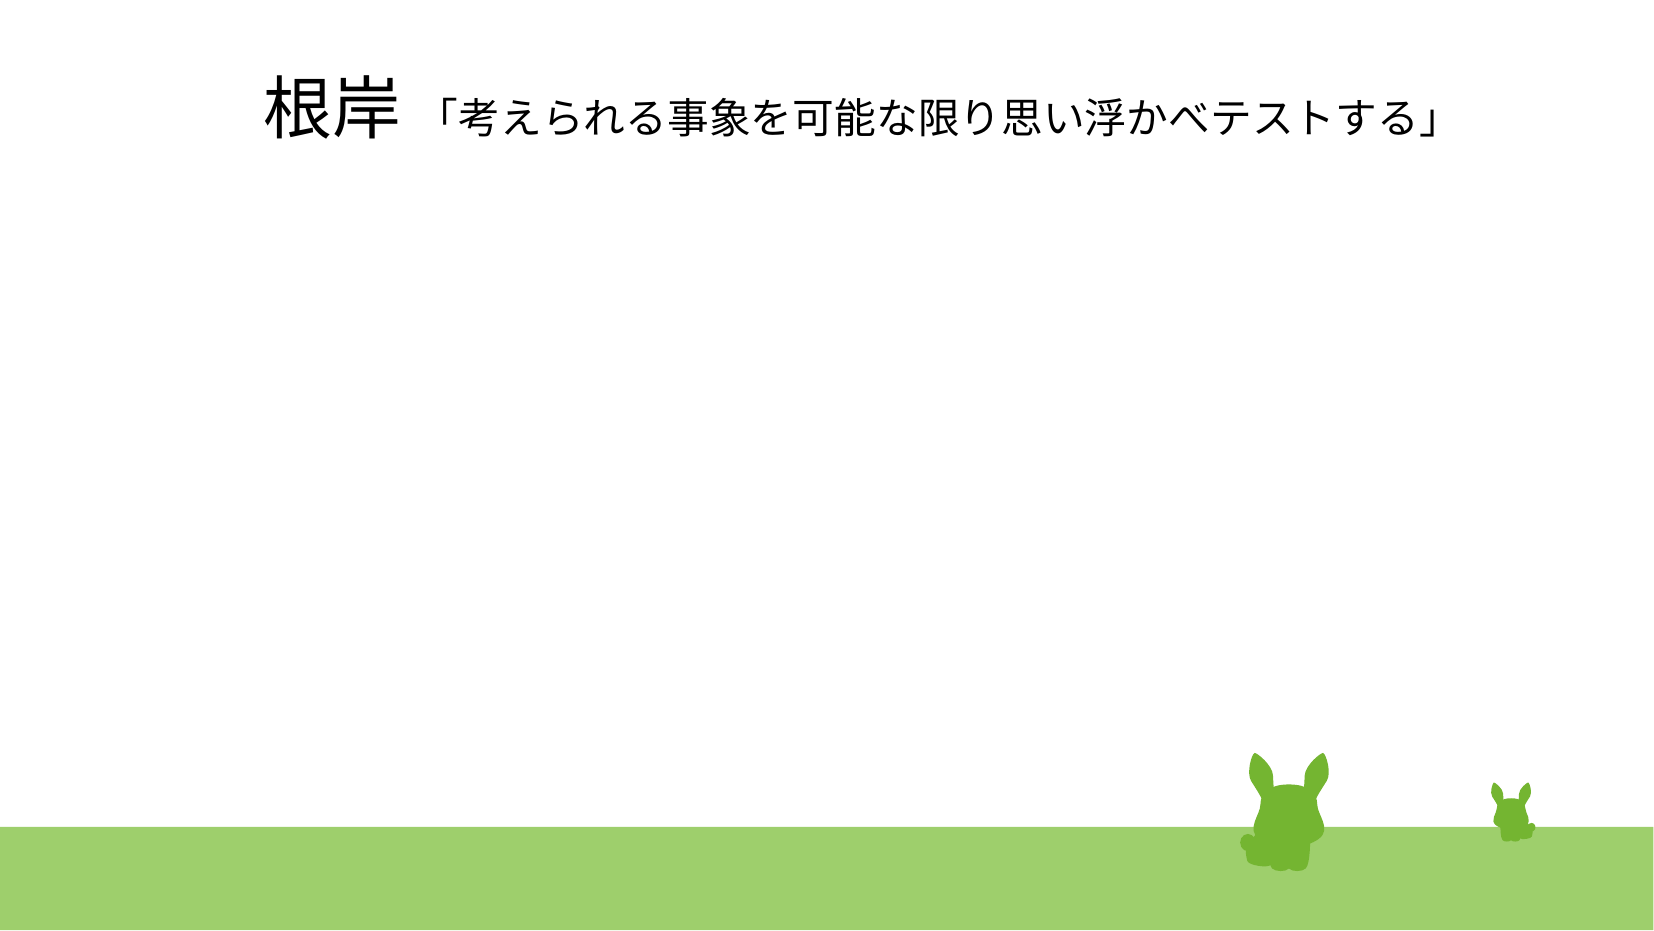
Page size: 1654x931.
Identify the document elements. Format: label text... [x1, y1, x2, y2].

title 根岸 「考えられる事象を可能な限り思い浮かべテストする」 [88, 29, 1565, 178]
